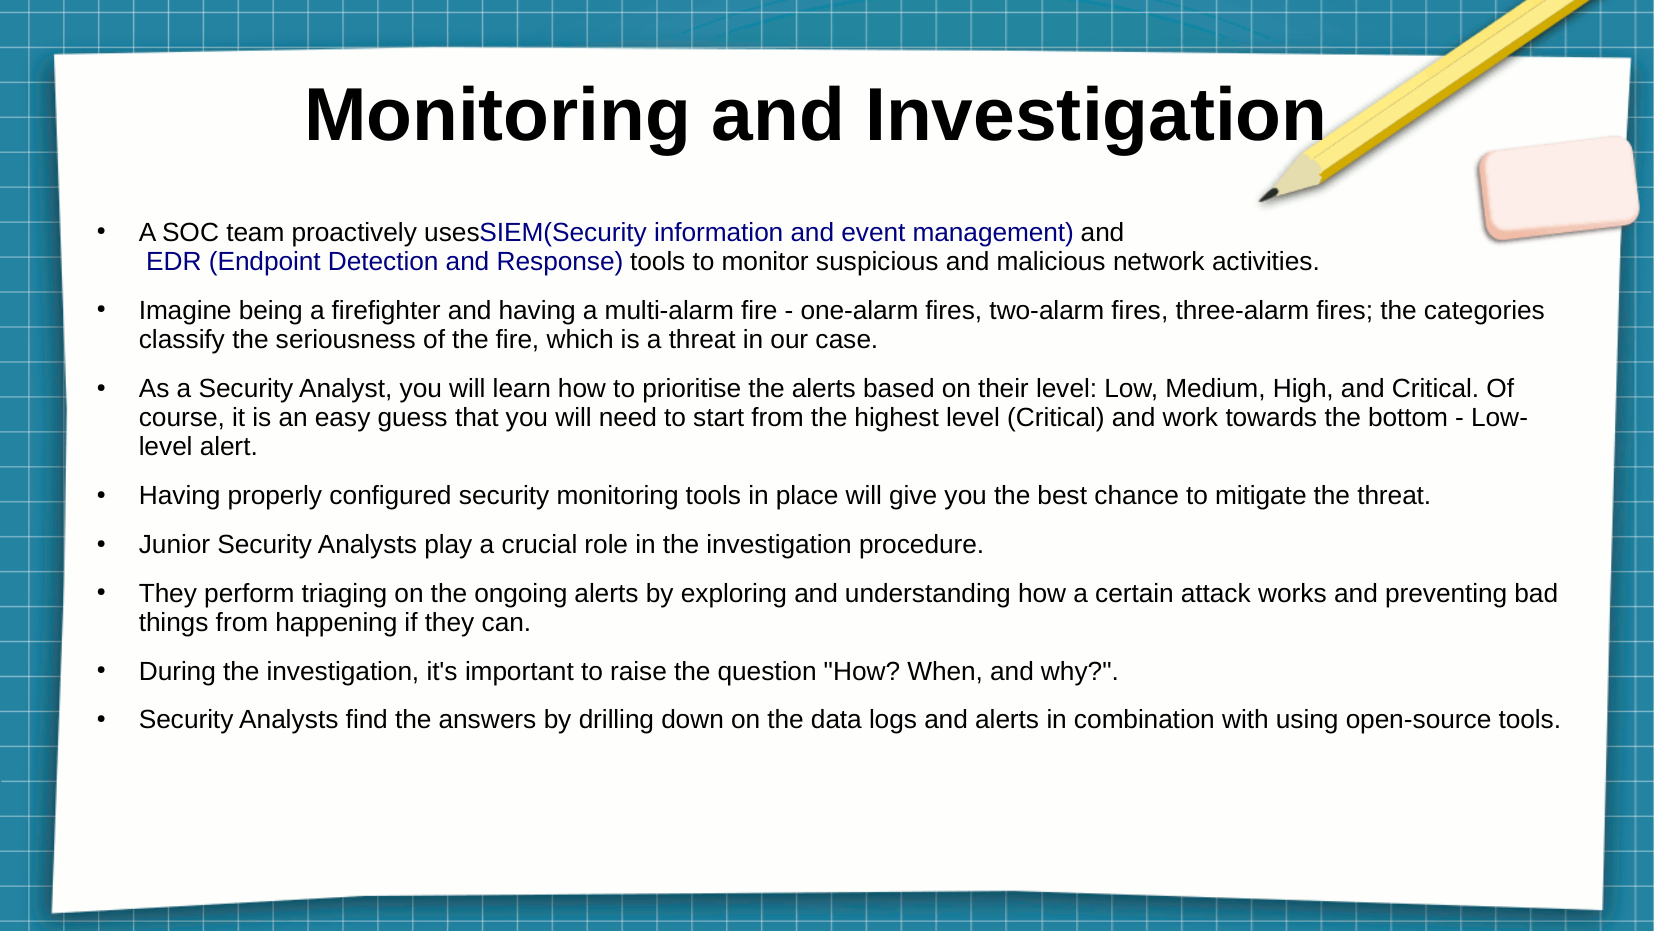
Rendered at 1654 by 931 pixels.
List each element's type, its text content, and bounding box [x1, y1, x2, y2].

list A SOC team proactively usesSIEM(Security information and event management) and EDR (Endpoint Detection and Response) tools to monitor suspicious and malicious network activities. Imagine being a firefighter and having a multi-alarm fire - one-alarm fires, two-alarm fires, three-alarm fires; the categories classify the seriousness of the fire, which is a threat in our case. As a Security Analyst, you will learn how to prioritise the alerts based on their level: Low, Medium, High, and Critical. Of course, it is an easy guess that you will need to start from the highest level (Critical) and work towards the bottom - Low-level alert. Having properly configured security monitoring tools in place will give you the best chance to mitigate the threat. Junior Security Analysts play a crucial role in the investigation procedure. They perform triaging on the ongoing alerts by exploring and understanding how a certain attack works and preventing bad things from happening if they can. During the investigation, it's important to raise the question "How? When, and why?". Security Analysts find the answers by drilling down on the data logs and alerts in combination with using open-source tools. [82, 217, 1571, 758]
title Monitoring and Investigation [82, 37, 1571, 193]
picture [0, 0, 1654, 931]
